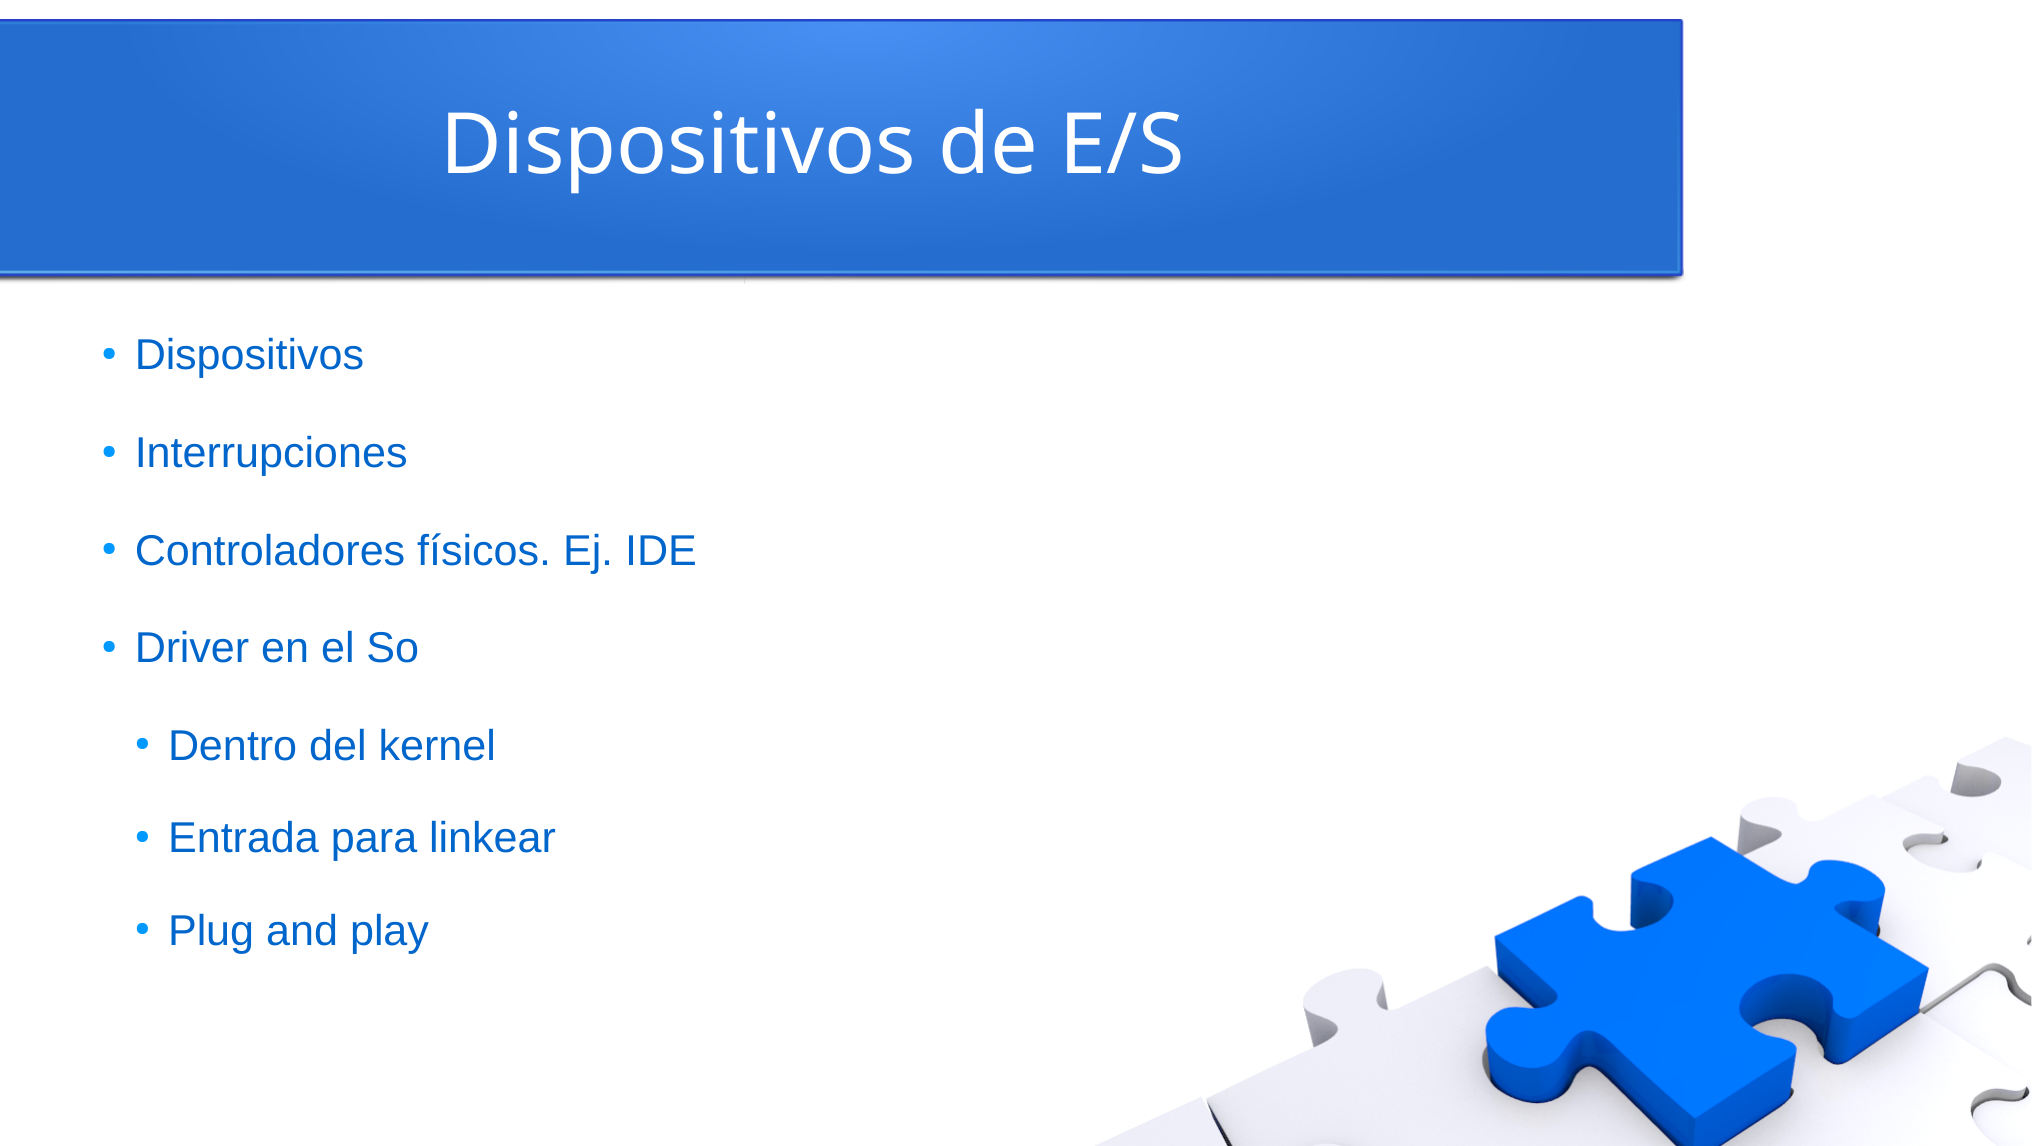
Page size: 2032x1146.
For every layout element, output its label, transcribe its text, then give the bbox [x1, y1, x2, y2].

list Dispositivos Interrupciones Controladores físicos. Ej. IDE Driver en el So Dentro del kernel Entrada para linkear Plug and play [101, 307, 1619, 957]
picture [0, 19, 1689, 284]
picture [1071, 605, 2032, 1146]
title Dispositivos de E/S [101, 45, 1666, 237]
